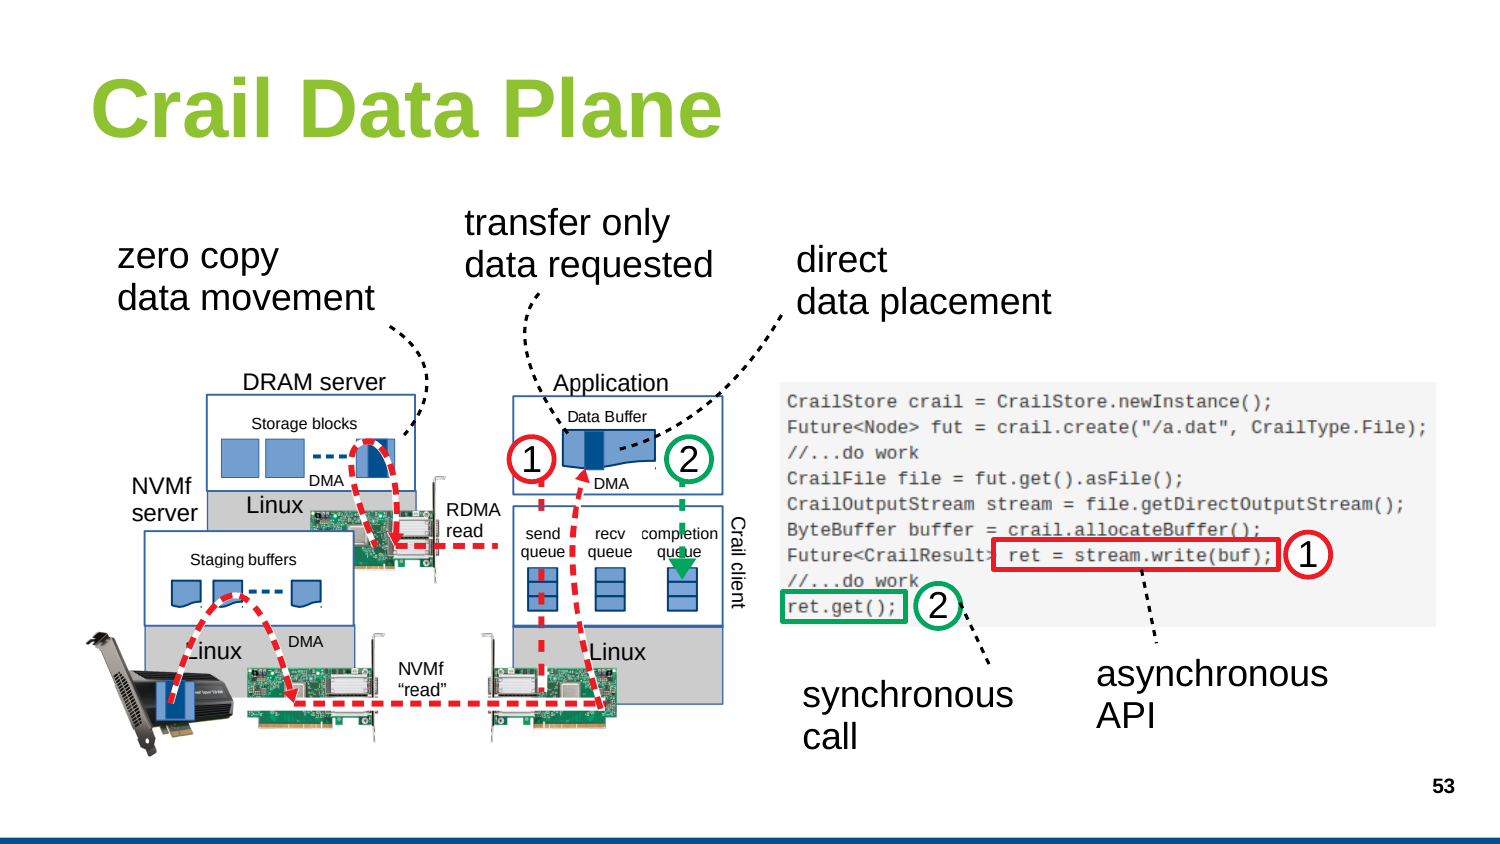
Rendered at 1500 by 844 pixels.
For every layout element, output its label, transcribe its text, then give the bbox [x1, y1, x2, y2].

title Crail Data Plane [75, 33, 1426, 175]
text_box 2 [915, 583, 961, 629]
text_box direct data placement [781, 230, 1067, 330]
text_box 1 [1285, 532, 1331, 578]
text_box 2 [666, 436, 712, 482]
text_box zero copy data movement [102, 227, 390, 327]
picture [780, 382, 1436, 627]
text_box 1 [509, 436, 555, 482]
picture [785, 594, 903, 619]
text_box asynchronous API [1081, 645, 1344, 745]
text_box synchronous call [787, 666, 1051, 766]
picture [76, 373, 746, 763]
text_box transfer only data requested [449, 194, 729, 294]
